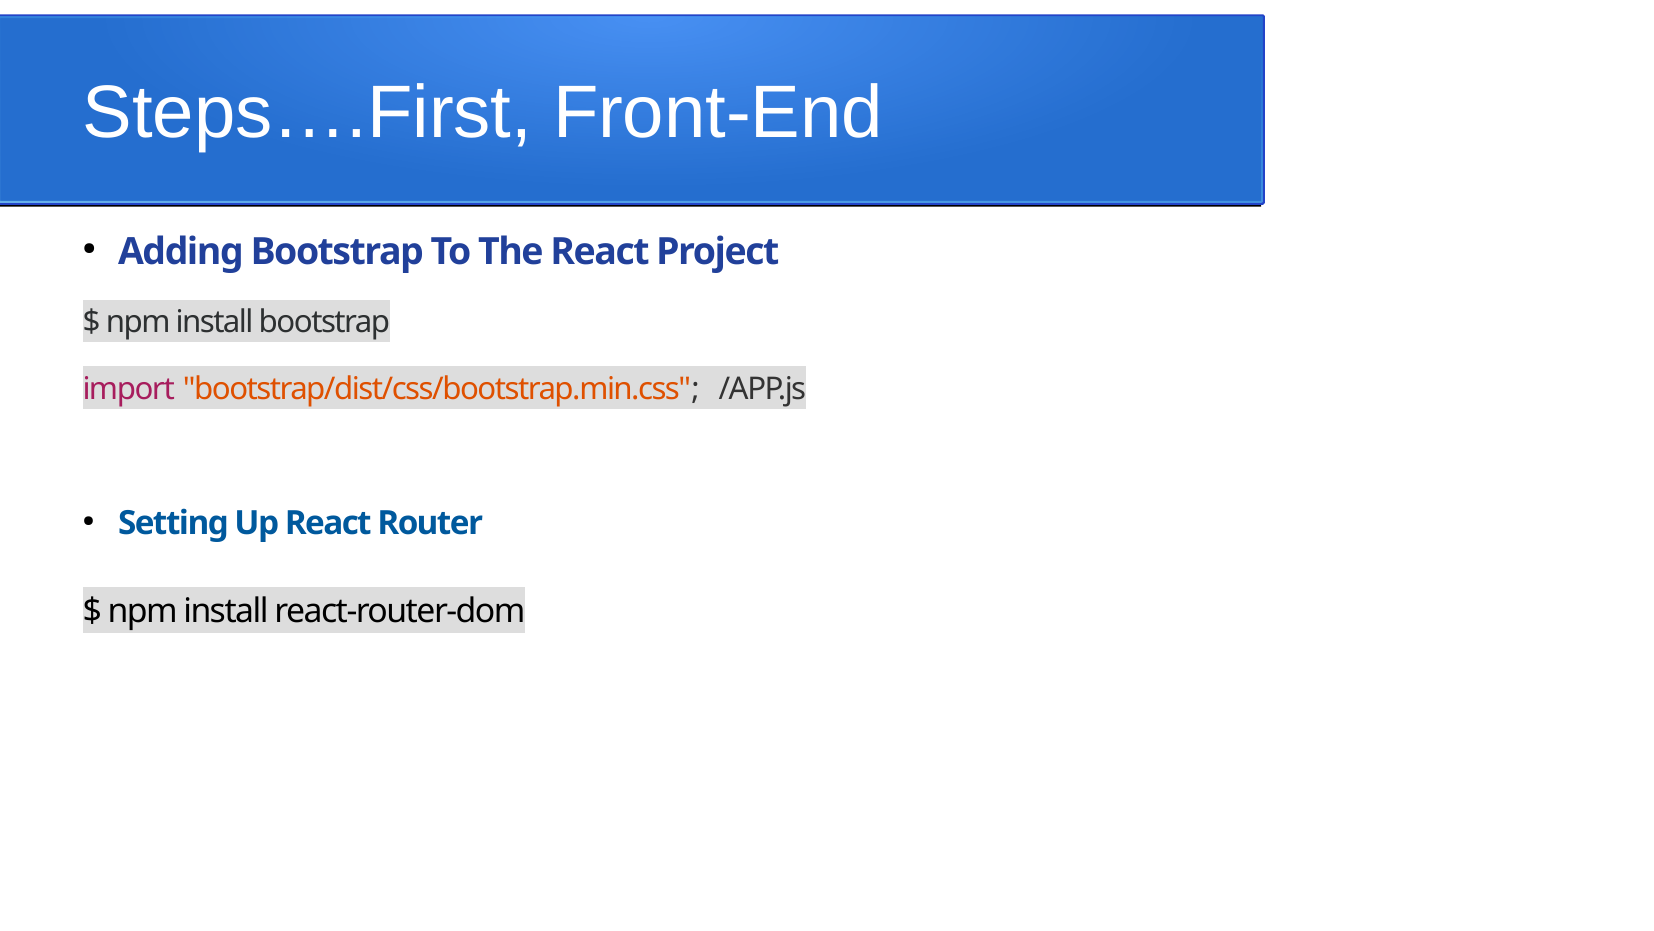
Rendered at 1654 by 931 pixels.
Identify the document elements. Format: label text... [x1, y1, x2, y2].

title Steps….First, Front-End [82, 35, 1235, 189]
list Adding Bootstrap To The React Project $ npm install bootstrap import "bootstrap/dist/css/bootstrap.min.css"; /APP.js Setting Up React Router $ npm install react-router-dom [82, 224, 1571, 764]
